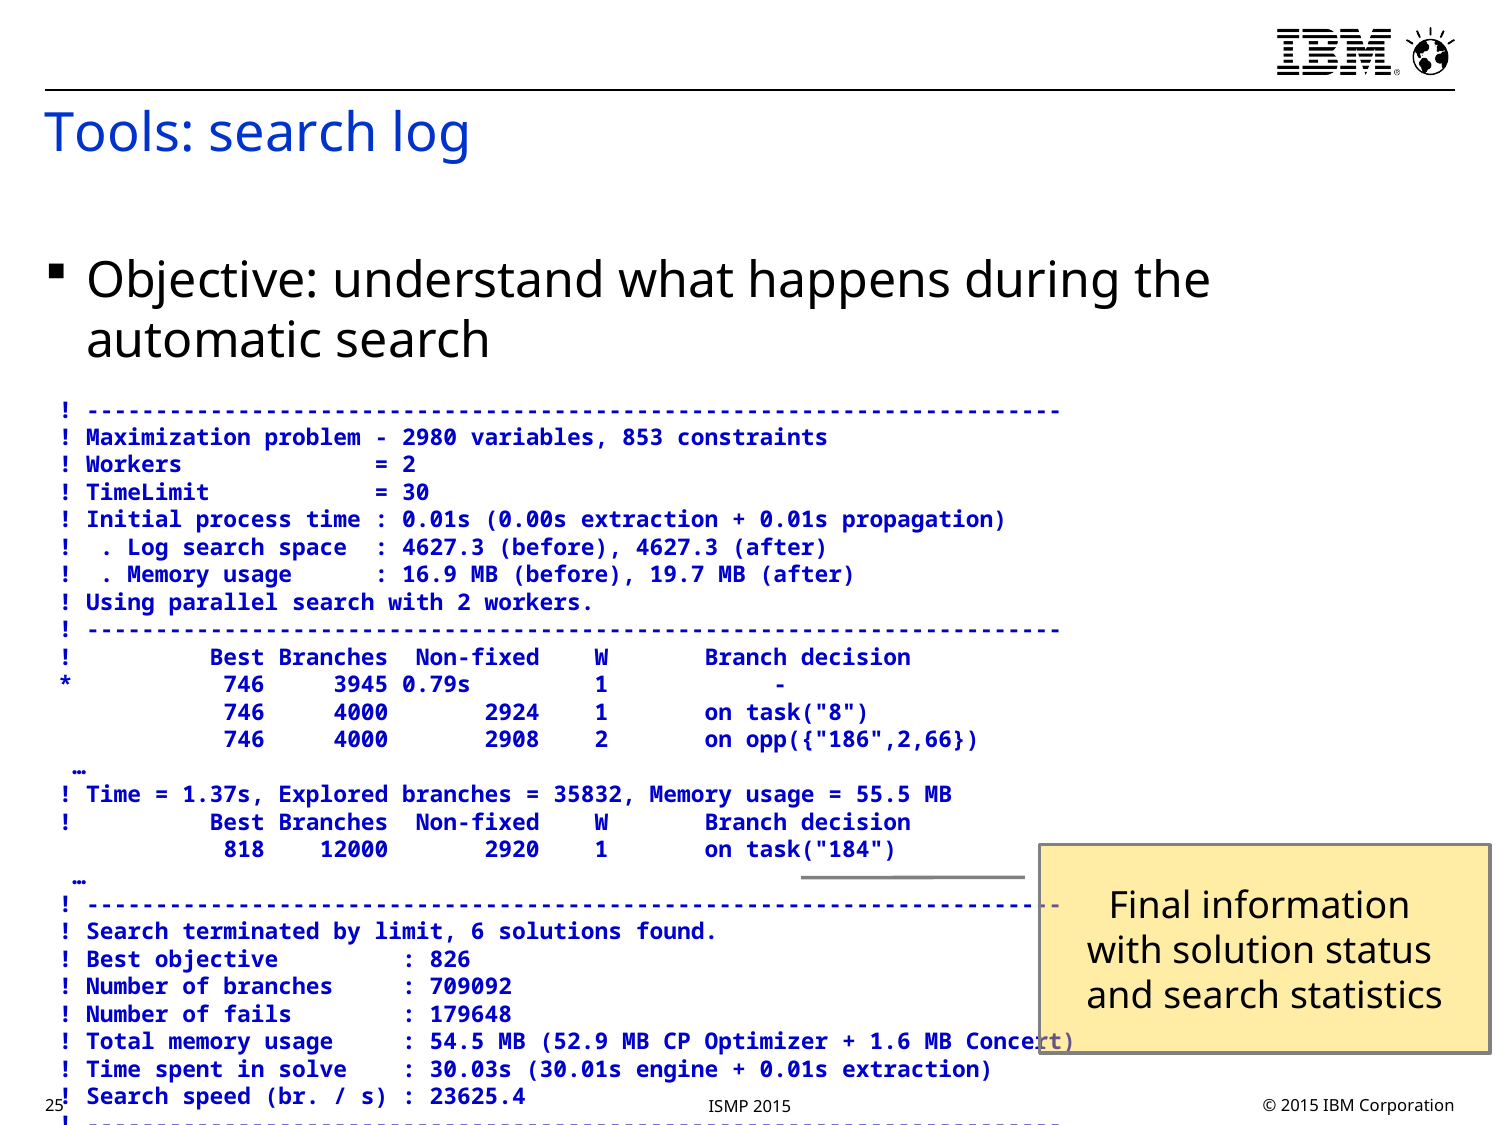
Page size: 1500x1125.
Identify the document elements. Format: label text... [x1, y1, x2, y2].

text_box Final information with solution status and search statistics [1040, 845, 1490, 1053]
list Objective: understand what happens during the automatic search ! ----------------------------------------------------------------------- ! Maximization problem - 2980 variables, 853 constraints ! Workers = 2 ! TimeLimit = 30 ! Initial process time : 0.01s (0.00s extraction + 0.01s propagation) ! . Log search space : 4627.3 (before), 4627.3 (after) ! . Memory usage : 16.9 MB (before), 19.7 MB (after) ! Using parallel search with 2 workers. ! ----------------------------------------------------------------------- ! Best Branches Non-fixed W Branch decision * 746 3945 0.79s 1 - 746 4000 2924 1 on task("8") 746 4000 2908 2 on opp({"186",2,66}) … ! Time = 1.37s, Explored branches = 35832, Memory usage = 55.5 MB ! Best Branches Non-fixed W Branch decision 818 12000 2920 1 on task("184") … ! ----------------------------------------------------------------------- ! Search terminated by limit, 6 solutions found. ! Best objective : 826 ! Number of branches : 709092 ! Number of fails : 179648 ! Total memory usage : 54.5 MB (52.9 MB CP Optimizer + 1.6 MB Concert) ! Time spent in solve : 30.03s (30.01s engine + 0.01s extraction) ! Search speed (br. / s) : 23625.4 ! ----------------------------------------------------------------------- [29, 239, 1455, 1085]
picture [1260, 10, 1468, 90]
title Tools: search log [29, 97, 1455, 203]
